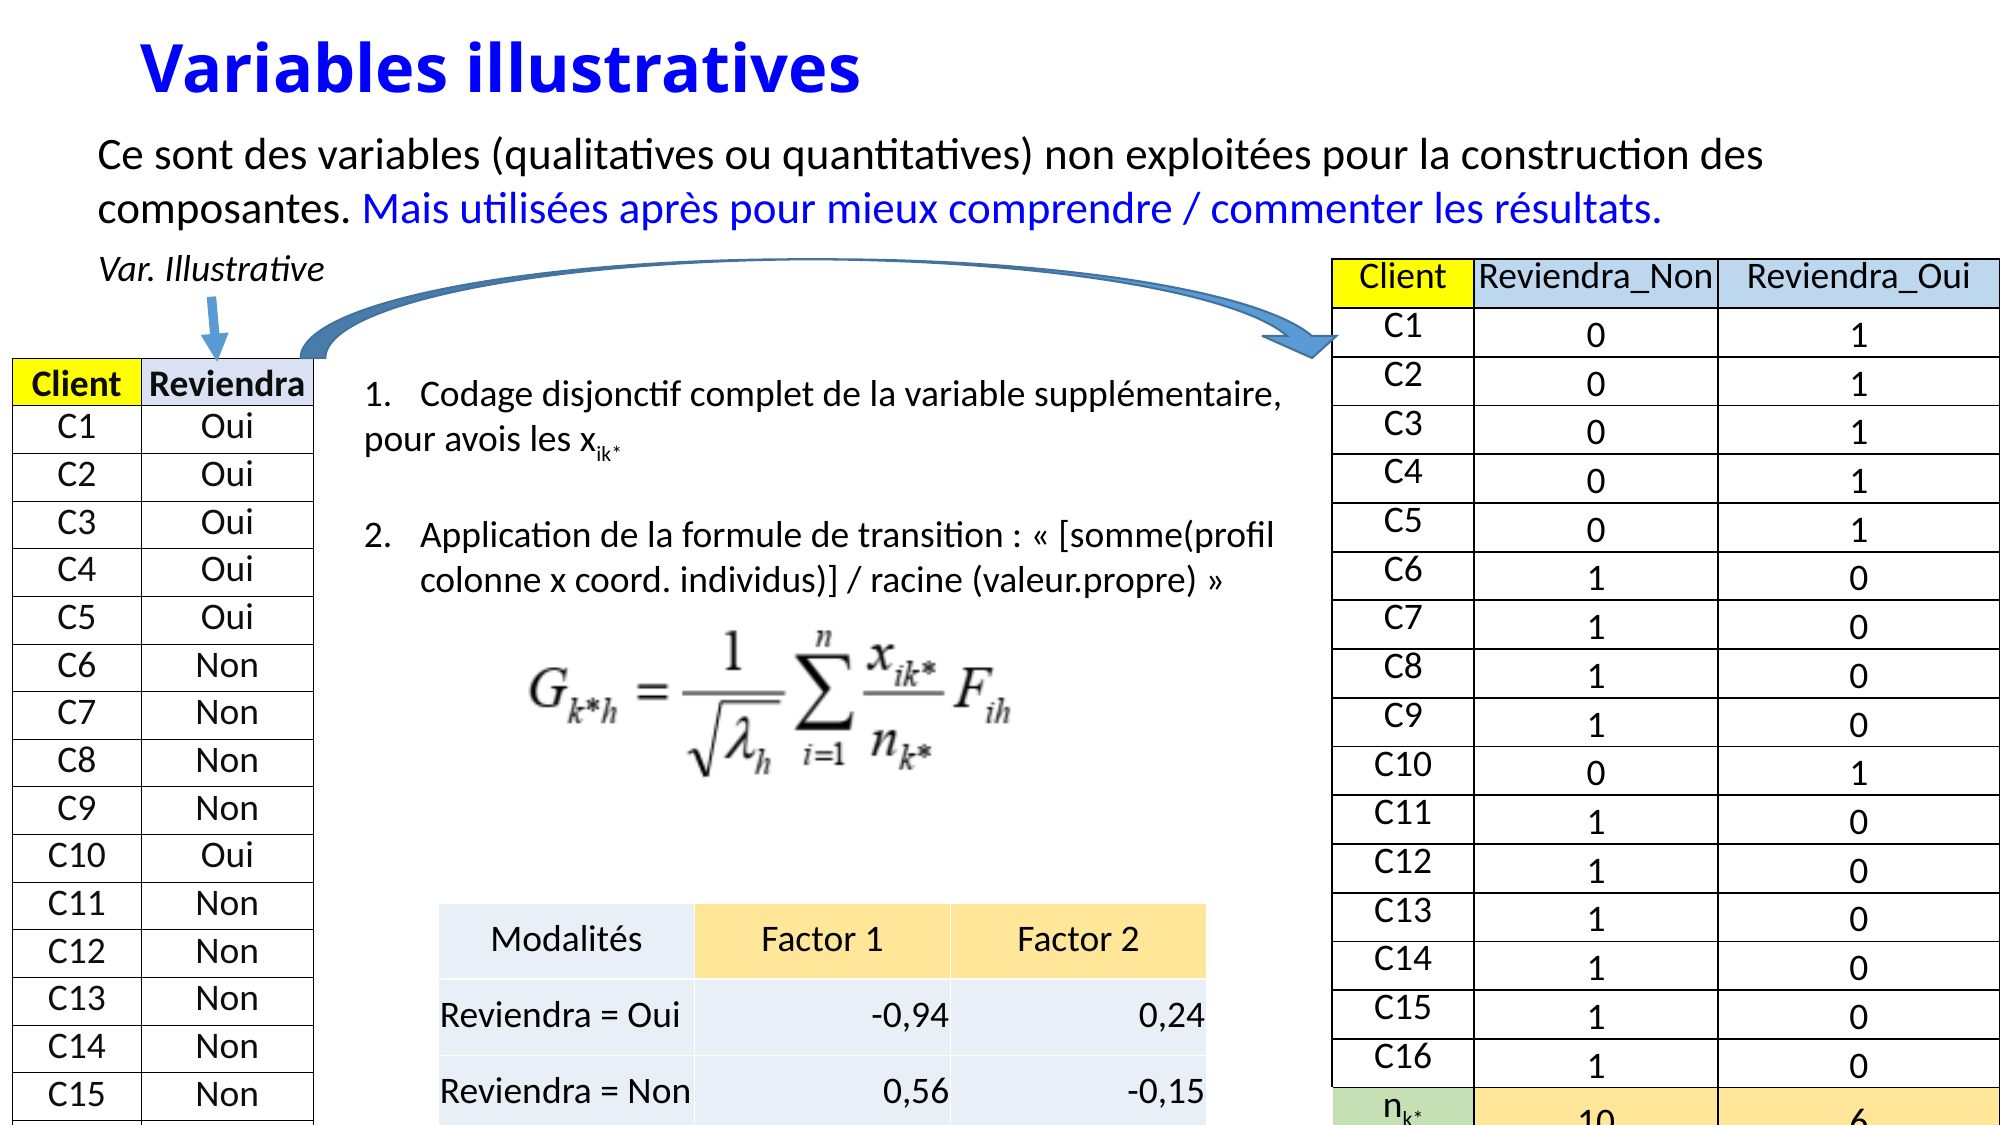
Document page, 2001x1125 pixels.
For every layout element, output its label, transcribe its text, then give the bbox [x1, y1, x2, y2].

table_cell C1 [13, 406, 141, 453]
table_cell C5 [13, 597, 141, 644]
table_cell 0 [1475, 358, 1717, 405]
table_cell Non [142, 1073, 313, 1120]
table_cell Non [142, 692, 313, 739]
picture [518, 615, 1031, 798]
title Variables illustratives [125, 0, 1851, 116]
table_cell 10 [1600, 1112, 1611, 1125]
table_cell C14 [13, 1026, 141, 1072]
table_cell C7 [1333, 601, 1473, 648]
table_cell Reviendra = Non [439, 1056, 694, 1125]
table_cell 1 [1475, 1040, 1717, 1087]
table_cell 10 [1475, 1088, 1717, 1125]
table_cell 1 [1475, 650, 1717, 697]
table_cell Oui [142, 835, 313, 882]
table_cell C16 [13, 1121, 141, 1125]
table_cell C12 [13, 930, 141, 977]
table_cell 1 [1475, 991, 1717, 1038]
table_header Factor 2 [951, 904, 1206, 978]
table_cell 0 [1475, 747, 1717, 794]
table_cell nk* [1333, 1088, 1473, 1125]
table_cell C9 [13, 787, 141, 834]
table_cell -0,15 [951, 1056, 1206, 1125]
table_cell Non [142, 883, 313, 929]
table_cell C6 [1333, 553, 1473, 599]
table_cell Non [142, 1121, 313, 1125]
table_cell 1 [1475, 699, 1717, 746]
text_box Var. Illustrative [79, 236, 344, 297]
table_cell 1 [1719, 309, 1999, 356]
table_cell 1 [1719, 747, 1999, 794]
table_cell C11 [1333, 796, 1473, 843]
table_cell Oui [142, 454, 313, 501]
table_cell C4 [13, 549, 141, 596]
table_cell Non [142, 978, 313, 1025]
table_cell C12 [1333, 845, 1473, 892]
table_cell 1 [1719, 504, 1999, 551]
table_header Reviendra_Oui [1719, 260, 1999, 307]
table_cell 0 [1719, 894, 1999, 941]
table_cell 1 [1719, 455, 1999, 502]
table_cell 0 [1719, 601, 1999, 648]
table_cell C15 [1333, 991, 1473, 1038]
table_cell Non [142, 1026, 313, 1072]
table_cell 0 [1475, 504, 1717, 551]
table_cell 0 [1719, 699, 1999, 746]
table_cell 1 [1719, 358, 1999, 405]
table_cell 0 [1719, 1040, 1999, 1087]
table_cell C5 [1333, 504, 1473, 551]
table_cell C3 [1333, 406, 1473, 453]
table_header Reviendra_Non [1475, 260, 1717, 307]
text_box [300, 259, 1337, 358]
table_cell -0,94 [695, 980, 950, 1055]
table_header Modalités [439, 904, 694, 978]
table_cell Oui [142, 502, 313, 548]
table_cell C2 [13, 454, 141, 501]
table_cell 1 [1475, 553, 1717, 599]
table_cell C8 [1333, 650, 1473, 697]
table_cell 0,56 [695, 1056, 950, 1125]
table_header Client [1333, 260, 1473, 307]
table_header Factor 1 [695, 904, 950, 978]
table_cell C15 [13, 1073, 141, 1120]
table_cell C8 [13, 740, 141, 786]
table_cell 1 [1475, 601, 1717, 648]
table_cell Oui [142, 406, 313, 453]
table_cell C7 [13, 692, 141, 739]
table_header Client [13, 359, 141, 405]
table_cell 6 [1719, 1088, 1999, 1125]
table_cell C14 [1333, 942, 1473, 989]
table_cell C6 [13, 645, 141, 691]
table_cell C10 [1333, 747, 1473, 794]
table_cell Oui [142, 549, 313, 596]
table_cell C13 [1333, 894, 1473, 941]
table_cell 1 [1475, 796, 1717, 843]
table_cell 0 [1719, 553, 1999, 599]
table_cell 0,24 [951, 980, 1206, 1055]
table_cell C9 [1333, 699, 1473, 746]
text_box Codage disjonctif complet de la variable supplémentaire, pour avois les xik* Application de la formule de transition : « [somme(profil colonne x coord. individus)] / racine (valeur.propre) » [348, 361, 1331, 608]
table_cell C1 [1333, 309, 1473, 356]
table_cell C2 [1333, 358, 1473, 405]
table_cell 0 [1475, 455, 1717, 502]
table_cell 1 [1475, 942, 1717, 989]
table_cell Non [142, 645, 313, 691]
table_cell C13 [13, 978, 141, 1025]
table_cell Non [142, 740, 313, 786]
table_cell 0 [1719, 991, 1999, 1038]
table_cell 1 [1475, 845, 1717, 892]
table_cell C3 [13, 502, 141, 548]
text_box Ce sont des variables (qualitatives ou quantitatives) non exploitées pour la construction des composantes. Mais utilisées après pour mieux comprendre / commenter les résultats. [82, 116, 1912, 240]
table_cell 0 [1475, 406, 1717, 453]
table_cell Non [142, 930, 313, 977]
table_cell C10 [13, 835, 141, 882]
table_header Reviendra [142, 359, 313, 405]
table_cell C11 [13, 883, 141, 929]
table_cell 0 [1475, 309, 1717, 356]
table_cell C16 [1333, 1040, 1473, 1087]
table_cell 0 [1719, 796, 1999, 843]
table_cell 0 [1719, 650, 1999, 697]
table_cell 0 [1719, 845, 1999, 892]
table_cell 1 [1475, 894, 1717, 941]
table_cell Oui [142, 597, 313, 644]
table_cell Reviendra = Oui [439, 980, 694, 1055]
table_cell Non [142, 787, 313, 834]
table_cell C4 [1333, 455, 1473, 502]
table_cell 1 [1719, 406, 1999, 453]
table_cell 0 [1719, 942, 1999, 989]
